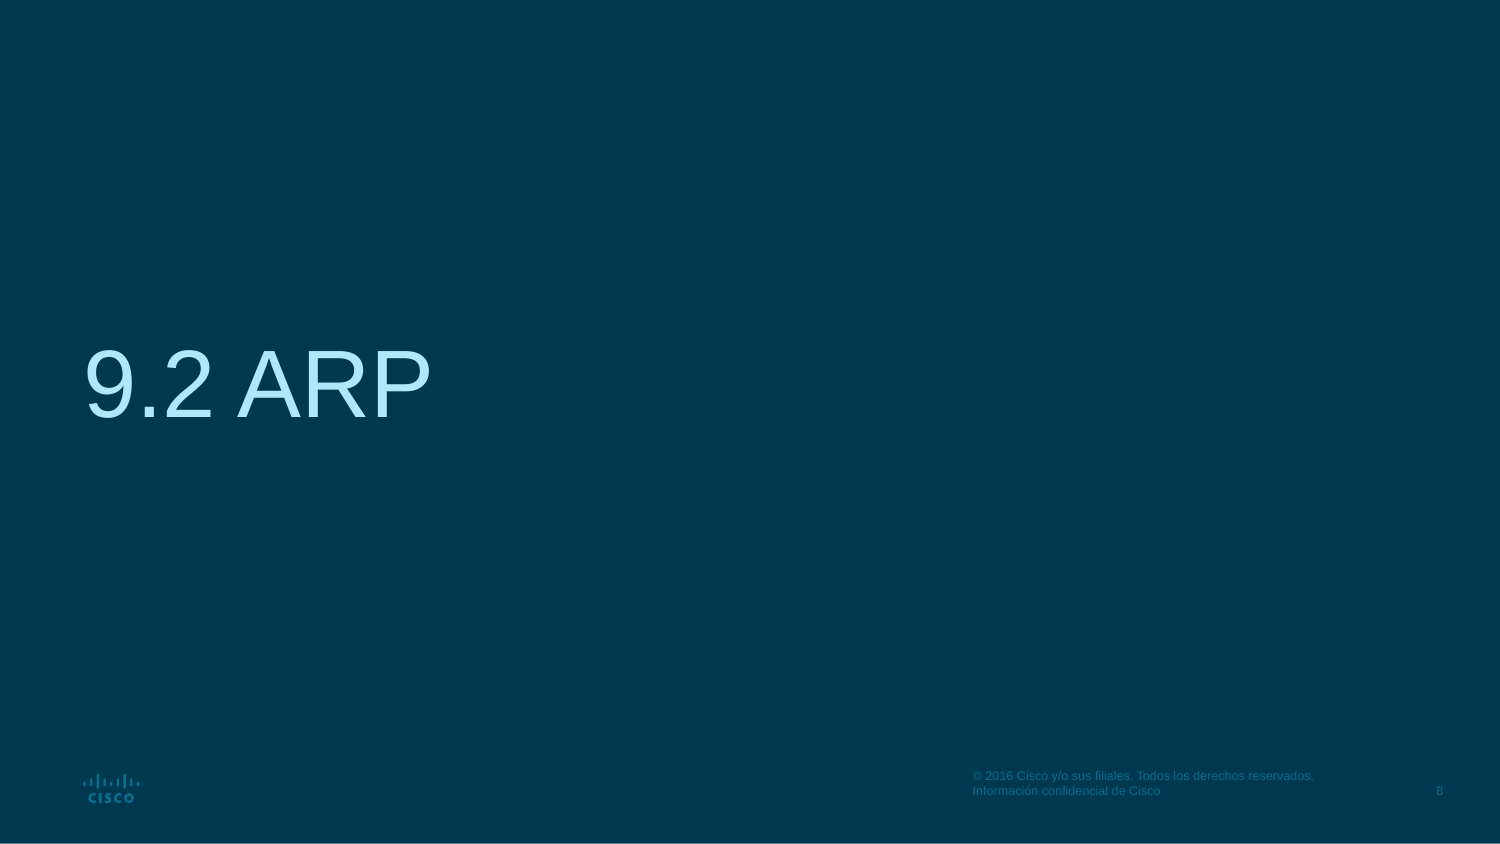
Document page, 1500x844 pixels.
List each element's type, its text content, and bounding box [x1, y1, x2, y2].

title 9.2 ARP [68, 293, 1356, 446]
